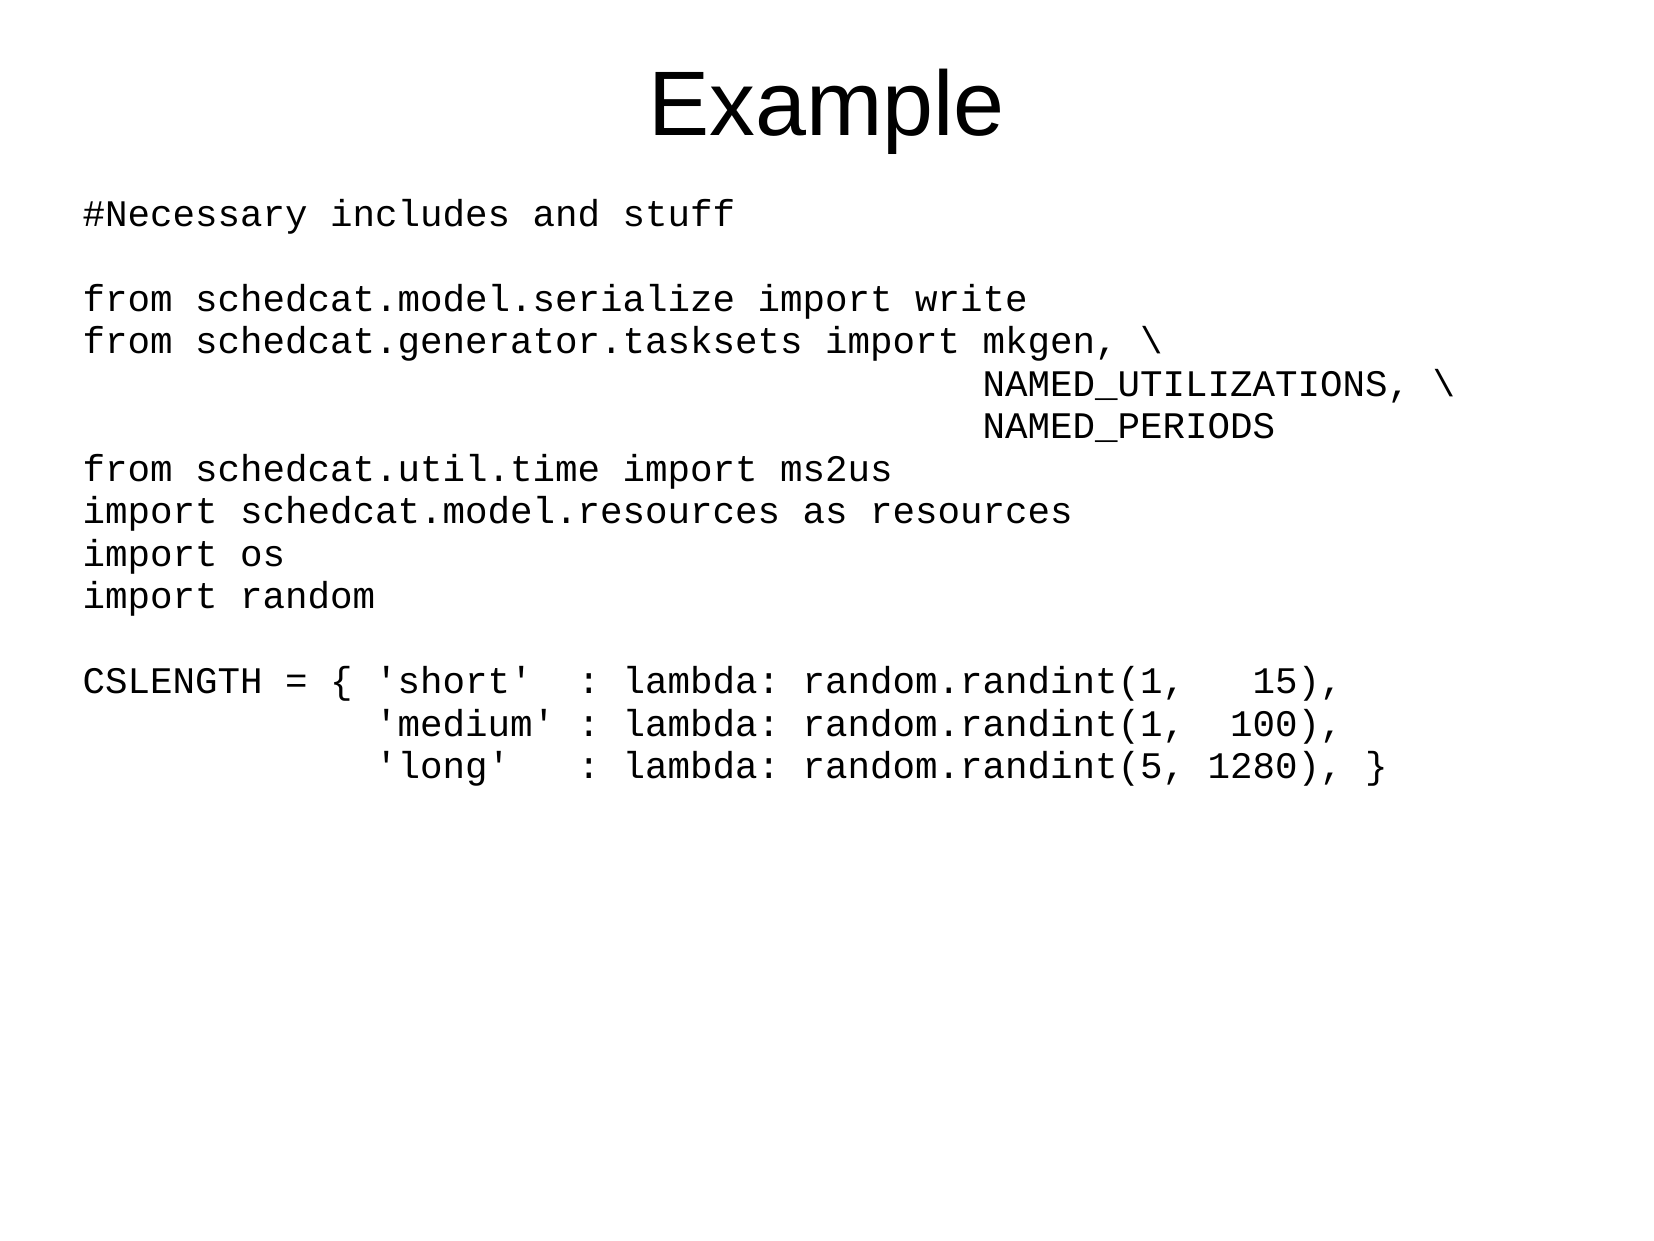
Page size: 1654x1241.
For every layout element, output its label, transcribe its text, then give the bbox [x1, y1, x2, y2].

title Example [82, 0, 1571, 195]
list #Necessary includes and stuff from schedcat.model.serialize import write from schedcat.generator.tasksets import mkgen, \ NAMED_UTILIZATIONS, \ NAMED_PERIODS from schedcat.util.time import ms2us import schedcat.model.resources as resources import os import random CSLENGTH = { 'short' : lambda: random.randint(1, 15), 'medium' : lambda: random.randint(1, 100), 'long' : lambda: random.randint(5, 1280), } [82, 195, 1571, 1156]
